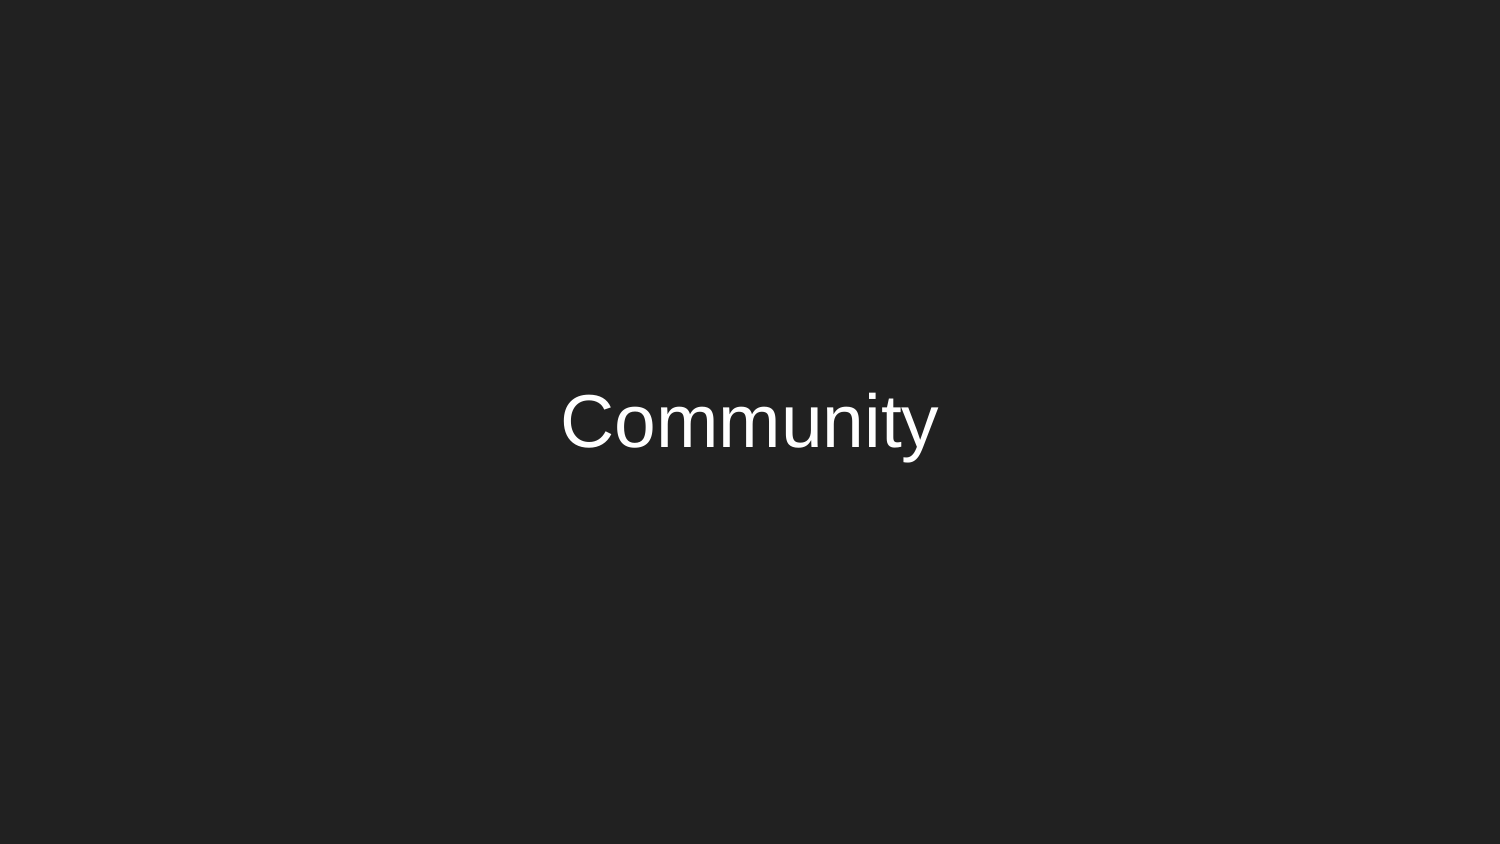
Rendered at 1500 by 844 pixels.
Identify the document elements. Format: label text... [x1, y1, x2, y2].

title Community [51, 352, 1449, 491]
